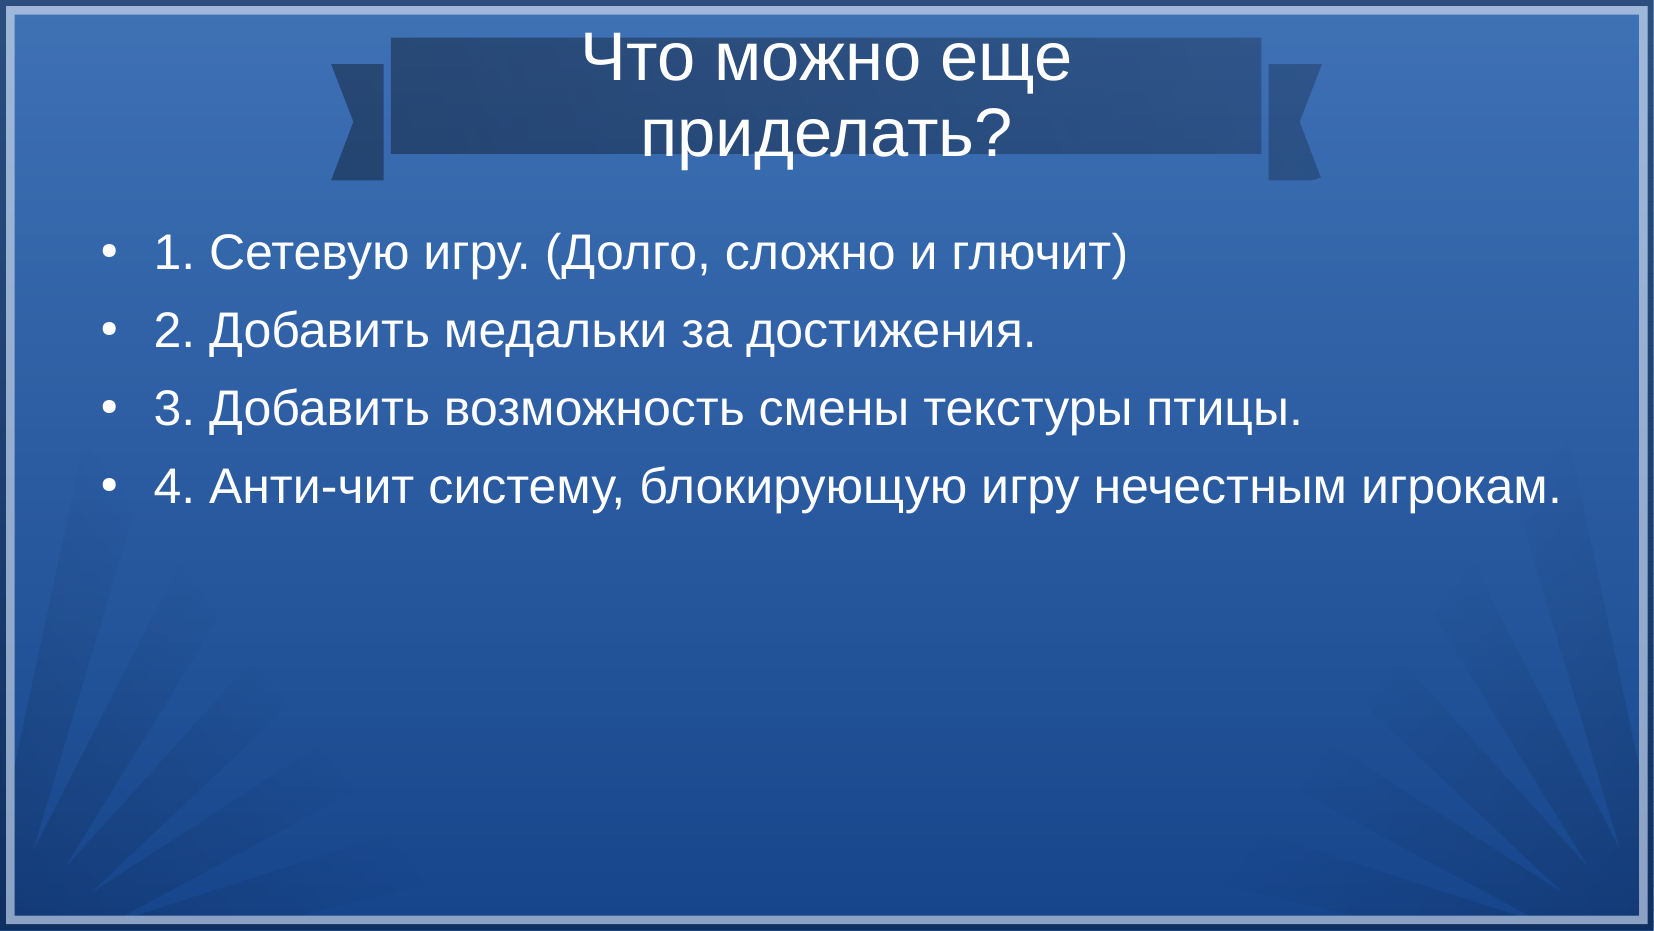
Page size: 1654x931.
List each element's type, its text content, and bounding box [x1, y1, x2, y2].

title Что можно еще приделать? [389, 17, 1264, 172]
list 1. Сетевую игру. (Долго, сложно и глючит) 2. Добавить медальки за достижения. 3. Добавить возможность смены текстуры птицы. 4. Анти-чит систему, блокирующую игру нечестным игрокам. [82, 224, 1571, 848]
